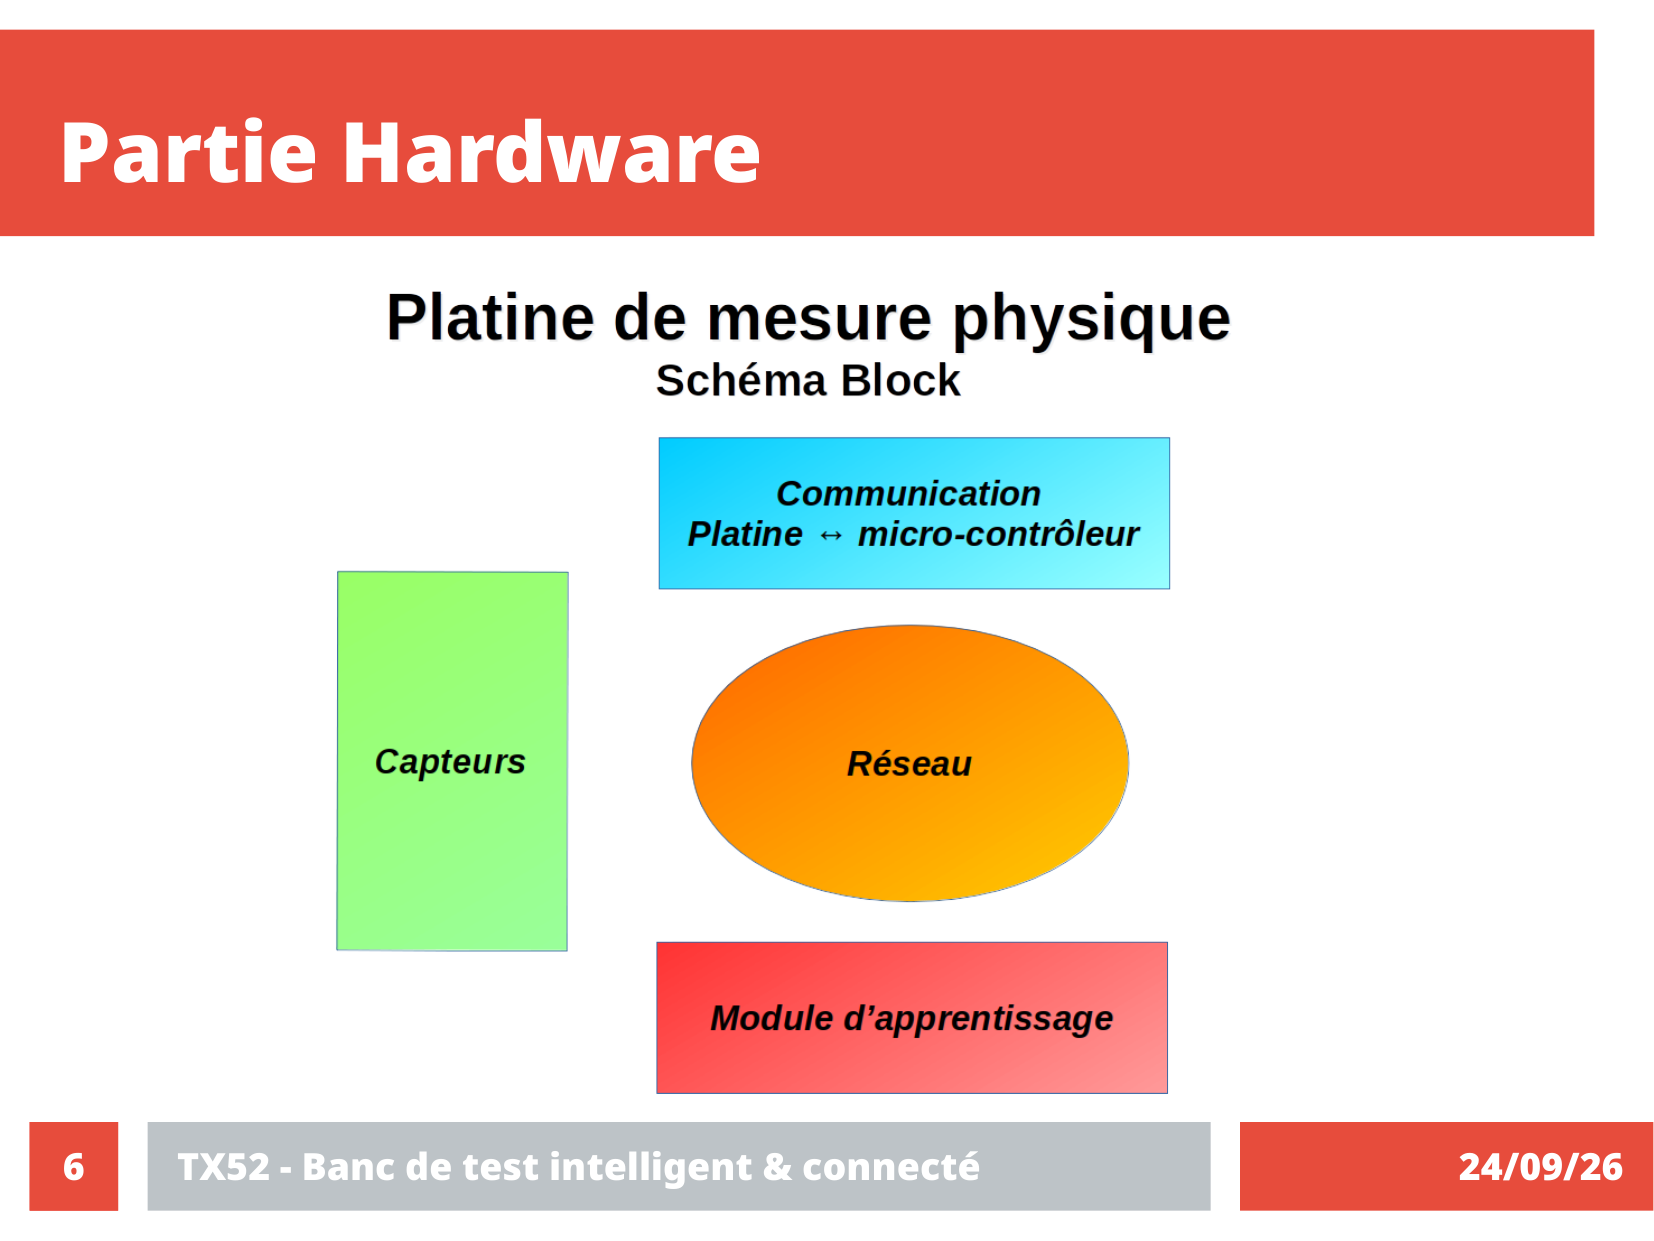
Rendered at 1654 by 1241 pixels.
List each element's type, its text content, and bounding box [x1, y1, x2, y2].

title Partie Hardware [59, 59, 1595, 207]
picture [141, 259, 1399, 1149]
